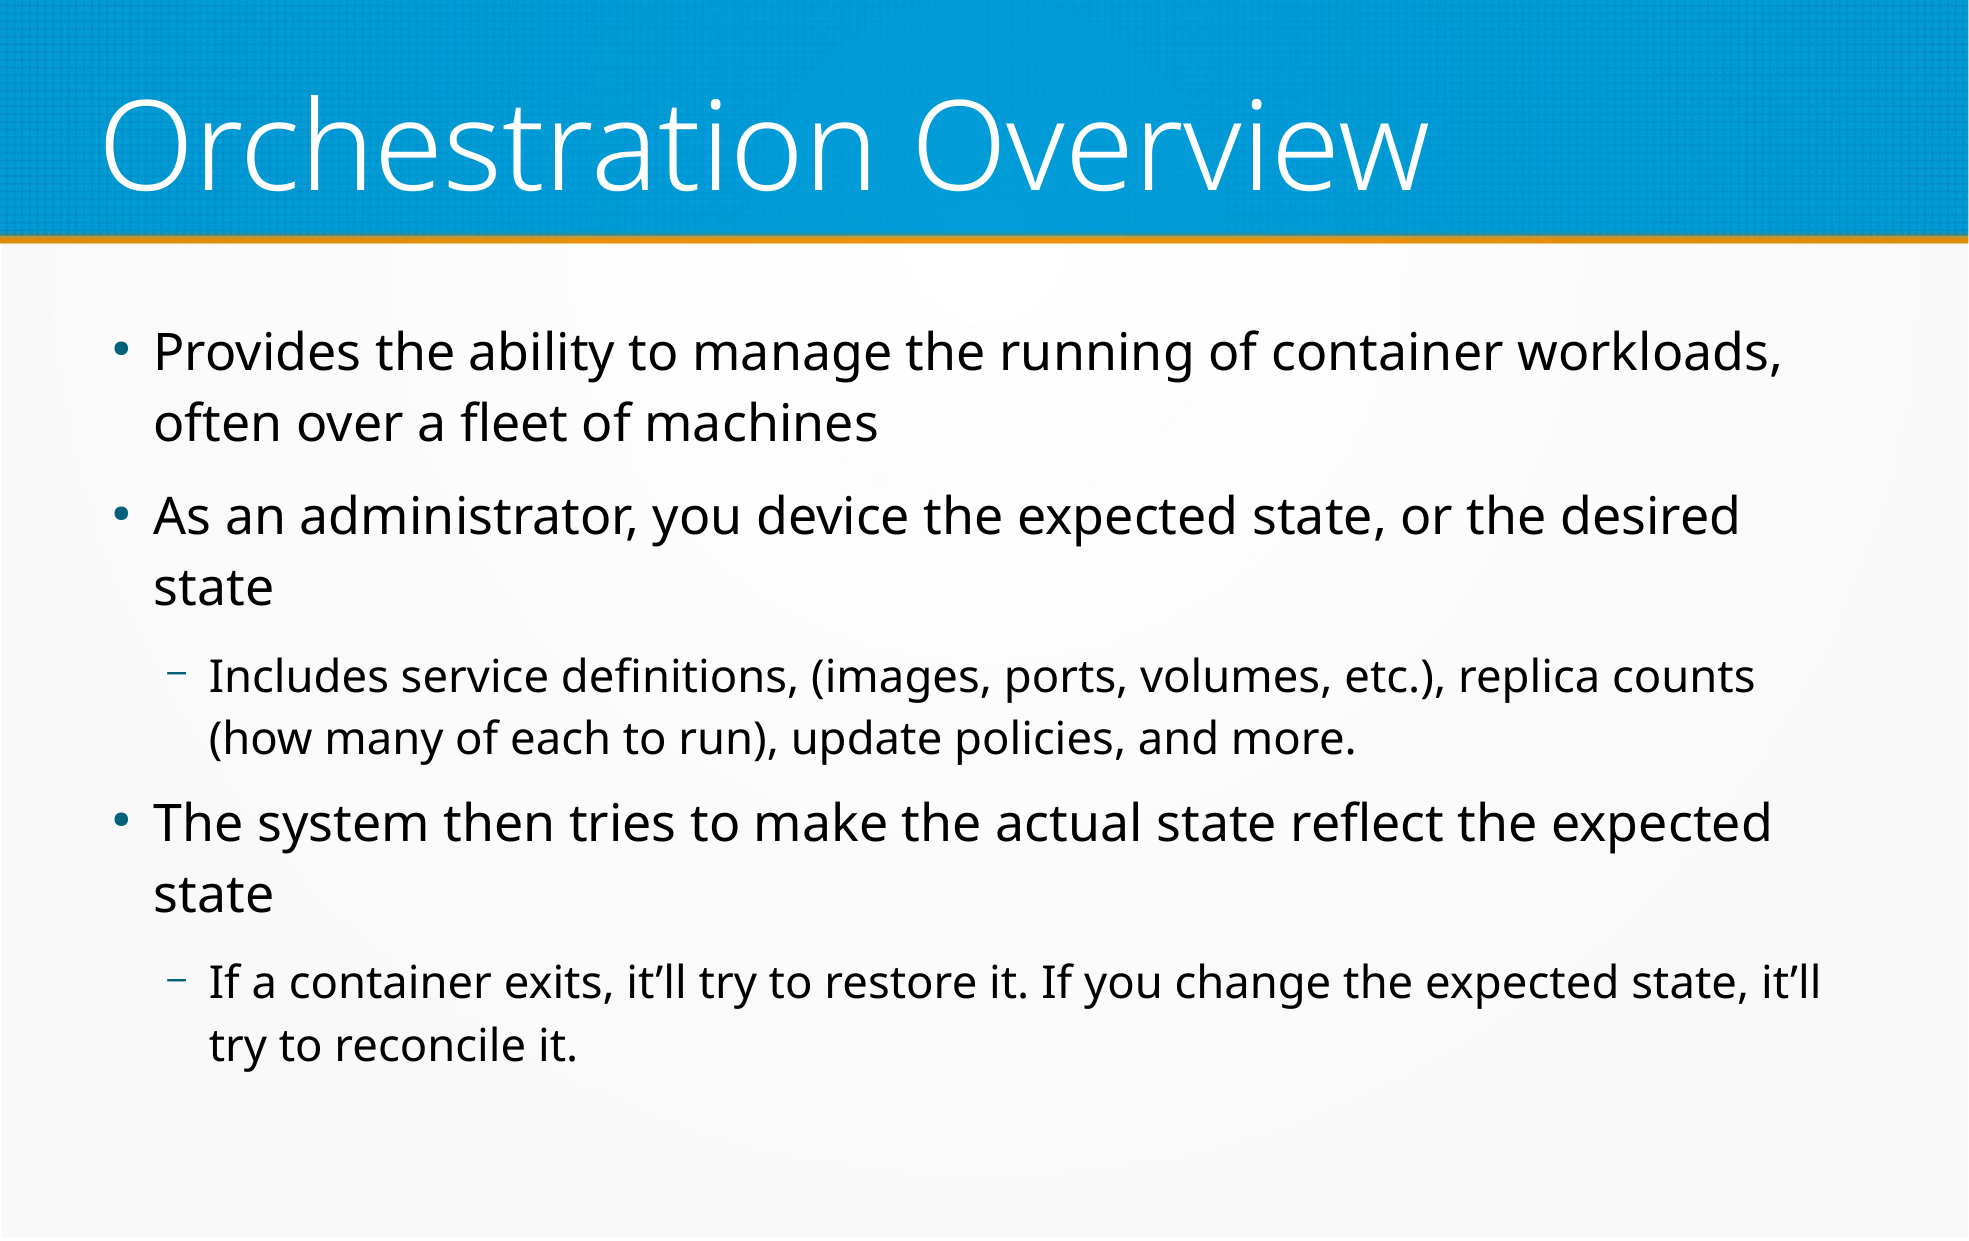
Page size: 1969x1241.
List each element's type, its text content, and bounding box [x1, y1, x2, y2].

picture [0, 233, 1969, 1241]
title Orchestration Overview [98, 19, 1870, 227]
list Provides the ability to manage the running of container workloads, often over a fleet of machines As an administrator, you device the expected state, or the desired state Includes service definitions, (images, ports, volumes, etc.), replica counts (how many of each to run), update policies, and more. The system then tries to make the actual state reflect the expected state If a container exits, it’ll try to restore it. If you change the expected state, it’ll try to reconcile it. [98, 315, 1861, 1081]
